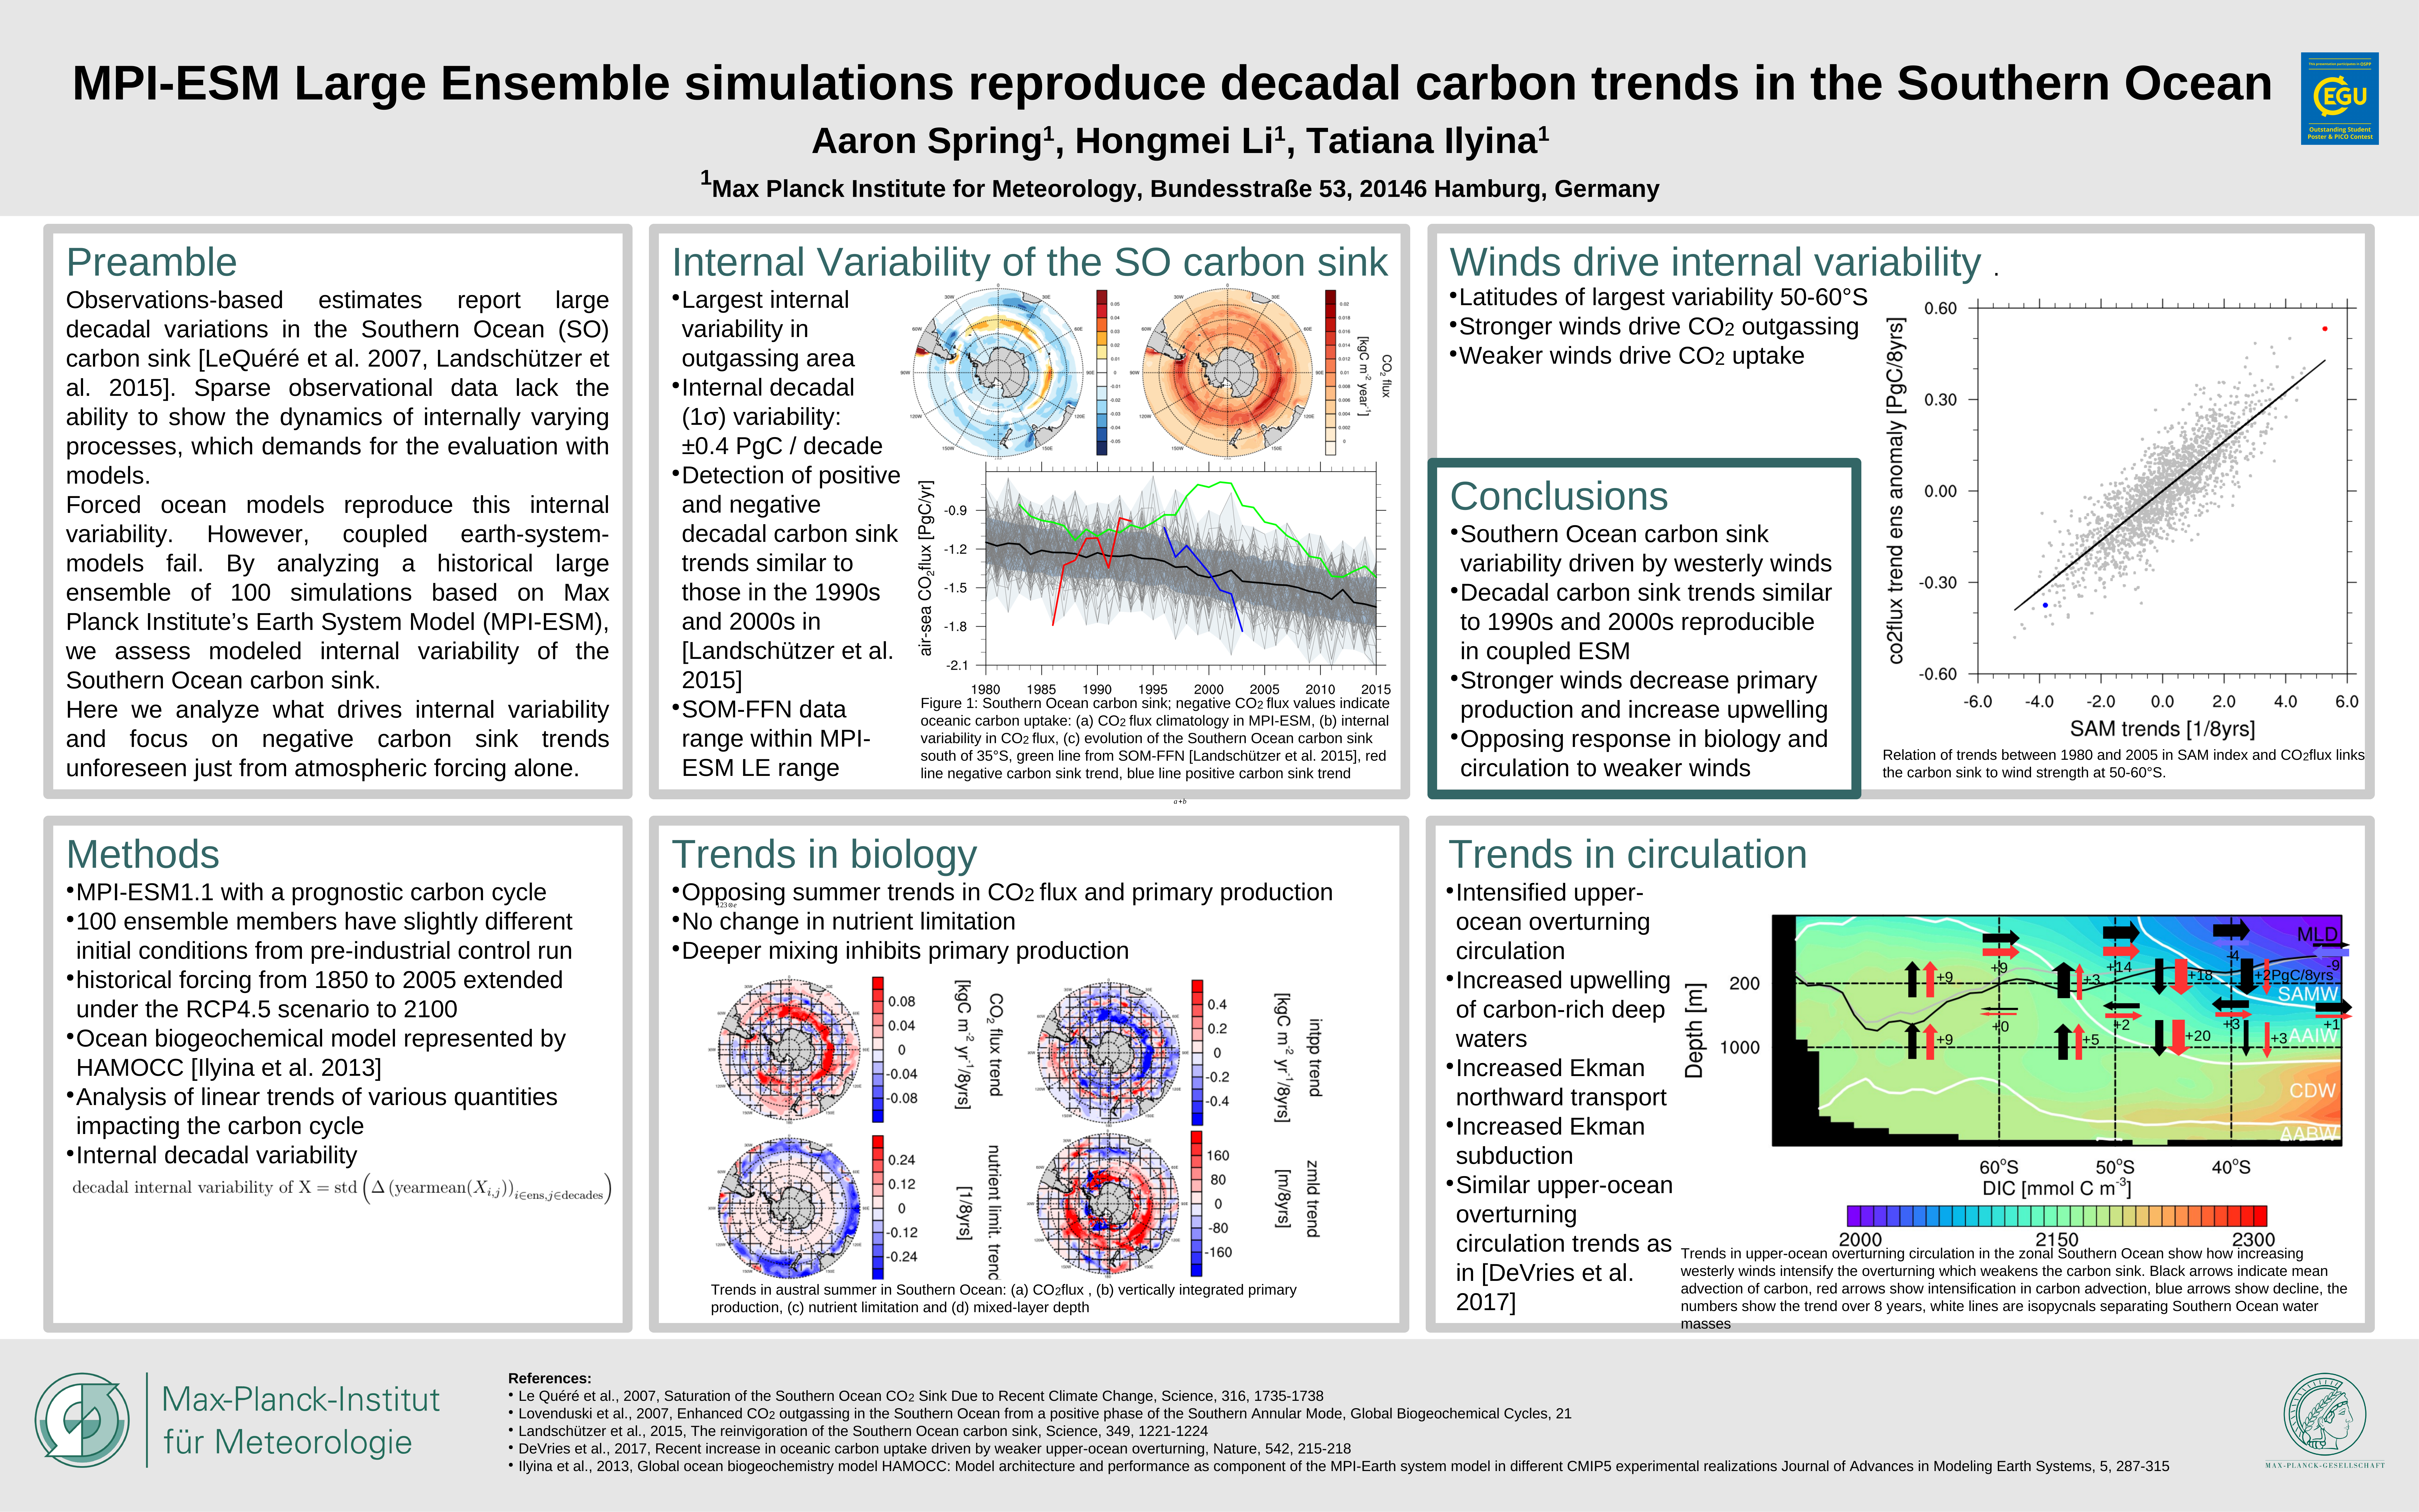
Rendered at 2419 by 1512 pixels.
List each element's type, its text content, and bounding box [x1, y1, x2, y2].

text_box Intensified upper-ocean overturning circulation Increased upwelling of carbon-rich deep waters Increased Ekman northward transport Increased Ekman subduction Similar upper-ocean overturning circulation trends as in [DeVries et al. 2017] [1441, 874, 1678, 1317]
picture [707, 971, 1326, 1278]
text_box MPI-ESM Large Ensemble simulations reproduce decadal carbon trends in the Southern Ocean Aaron Spring1, Hongmei Li1, Tatiana Ilyina1 1Max Planck Institute for Meteorology, Bundesstraße 53, 20146 Hamburg, Germany [53, 49, 2309, 229]
picture [71, 1172, 612, 1206]
text_box Trends in biology Opposing summer trends in CO2 flux and primary production No change in nutrient limitation Deeper mixing inhibits primary production [654, 821, 1405, 1328]
text_box References: Le Quéré et al., 2007, Saturation of the Southern Ocean CO2 Sink Due to Recent Climate Change, Science, 316, 1735-1738 Lovenduski et al., 2007, Enhanced CO2 outgassing in the Southern Ocean from a positive phase of the Southern Annular Mode, Global Biogeochemical Cycles, 21 Landschützer et al., 2015, The reinvigoration of the Southern Ocean carbon sink, Science, 349, 1221-1224 DeVries et al., 2017, Recent increase in oceanic carbon uptake driven by weaker upper-ocean overturning, Nature, 542, 215-218 Ilyina et al., 2013, Global ocean biogeochemistry model HAMOCC: Model architecture and performance as component of the MPI-Earth system model in different CMIP5 experimental realizations Journal of Advances in Modeling Earth Systems, 5, 287-315 [504, 1366, 2181, 1476]
picture [2265, 1373, 2384, 1468]
text_box Figure 1: Southern Ocean carbon sink; negative CO2 flux values indicate oceanic carbon uptake: (a) CO2 flux climatology in MPI-ESM, (b) internal variability in CO2 flux, (c) evolution of the Southern Ocean carbon sink south of 35°S, green line from SOM-FFN [Landschützer et al. 2015], red line negative carbon sink trend, blue line positive carbon sink trend [916, 691, 1396, 792]
text_box Latitudes of largest variability 50-60°S Stronger winds drive CO2 outgassing Weaker winds drive CO2 uptake [1444, 279, 1891, 754]
picture [909, 281, 1395, 691]
text_box Internal Variability of the SO carbon sink [654, 228, 1406, 795]
text_box Largest internal variability in outgassing area Internal decadal (1σ) variability: ±0.4 PgC / decade Detection of positive and negative decadal carbon sink trends similar to those in the 1990s and 2000s in [Landschützer et al. 2015] SOM-FFN data range within MPI-ESM LE range [667, 281, 909, 783]
text_box Trends in circulation [1431, 821, 2370, 1328]
picture [35, 1372, 439, 1468]
chart [714, 901, 739, 909]
text_box Trends in upper-ocean overturning circulation in the zonal Southern Ocean show how increasing westerly winds intensify the overturning which weakens the carbon sink. Black arrows indicate mean advection of carbon, red arrows show intensification in carbon advection, blue arrows show decline, the numbers show the trend over 8 years, white lines are isopycnals separating Southern Ocean water masses [1676, 1241, 2361, 1334]
text_box Winds drive internal variability . [1432, 228, 2370, 743]
picture [2301, 52, 2379, 145]
text_box Winds drive internal variability . [1861, 754, 1878, 795]
text_box Preamble Observations-based estimates report large decadal variations in the Southern Ocean (SO) carbon sink [LeQuéré et al. 2007, Landschützer et al. 2015]. Sparse observational data lack the ability to show the dynamics of internally varying processes, which demands for the evaluation with models. Forced ocean models reproduce this internal variability. However, coupled earth-system-models fail. By analyzing a historical large ensemble of 100 simulations based on Max Planck Institute’s Earth System Model (MPI-ESM), we assess modeled internal variability of the Southern Ocean carbon sink. Here we analyze what drives internal variability and focus on negative carbon sink trends unforeseen just from atmospheric forcing alone. [48, 228, 628, 794]
text_box Conclusions Southern Ocean carbon sink variability driven by westerly winds Decadal carbon sink trends similar to 1990s and 2000s reproducible in coupled ESM Stronger winds decrease primary production and increase upwelling Opposing response in biology and circulation to weaker winds [1432, 463, 1857, 795]
chart [1172, 796, 1188, 806]
text_box Relation of trends between 1980 and 2005 in SAM index and CO2flux links the carbon sink to wind strength at 50-60°S. [1878, 743, 2375, 818]
text_box Methods MPI-ESM1.1 with a prognostic carbon cycle 100 ensemble members have slightly different initial conditions from pre-industrial control run historical forcing from 1850 to 2005 extended under the RCP4.5 scenario to 2100 Ocean biogeochemical model represented by HAMOCC [Ilyina et al. 2013] Analysis of linear trends of various quantities impacting the carbon cycle Internal decadal variability [48, 821, 628, 1328]
text_box Trends in austral summer in Southern Ocean: (a) CO2flux , (b) vertically integrated primary production, (c) nutrient limitation and (d) mixed-layer depth [707, 1278, 1361, 1320]
